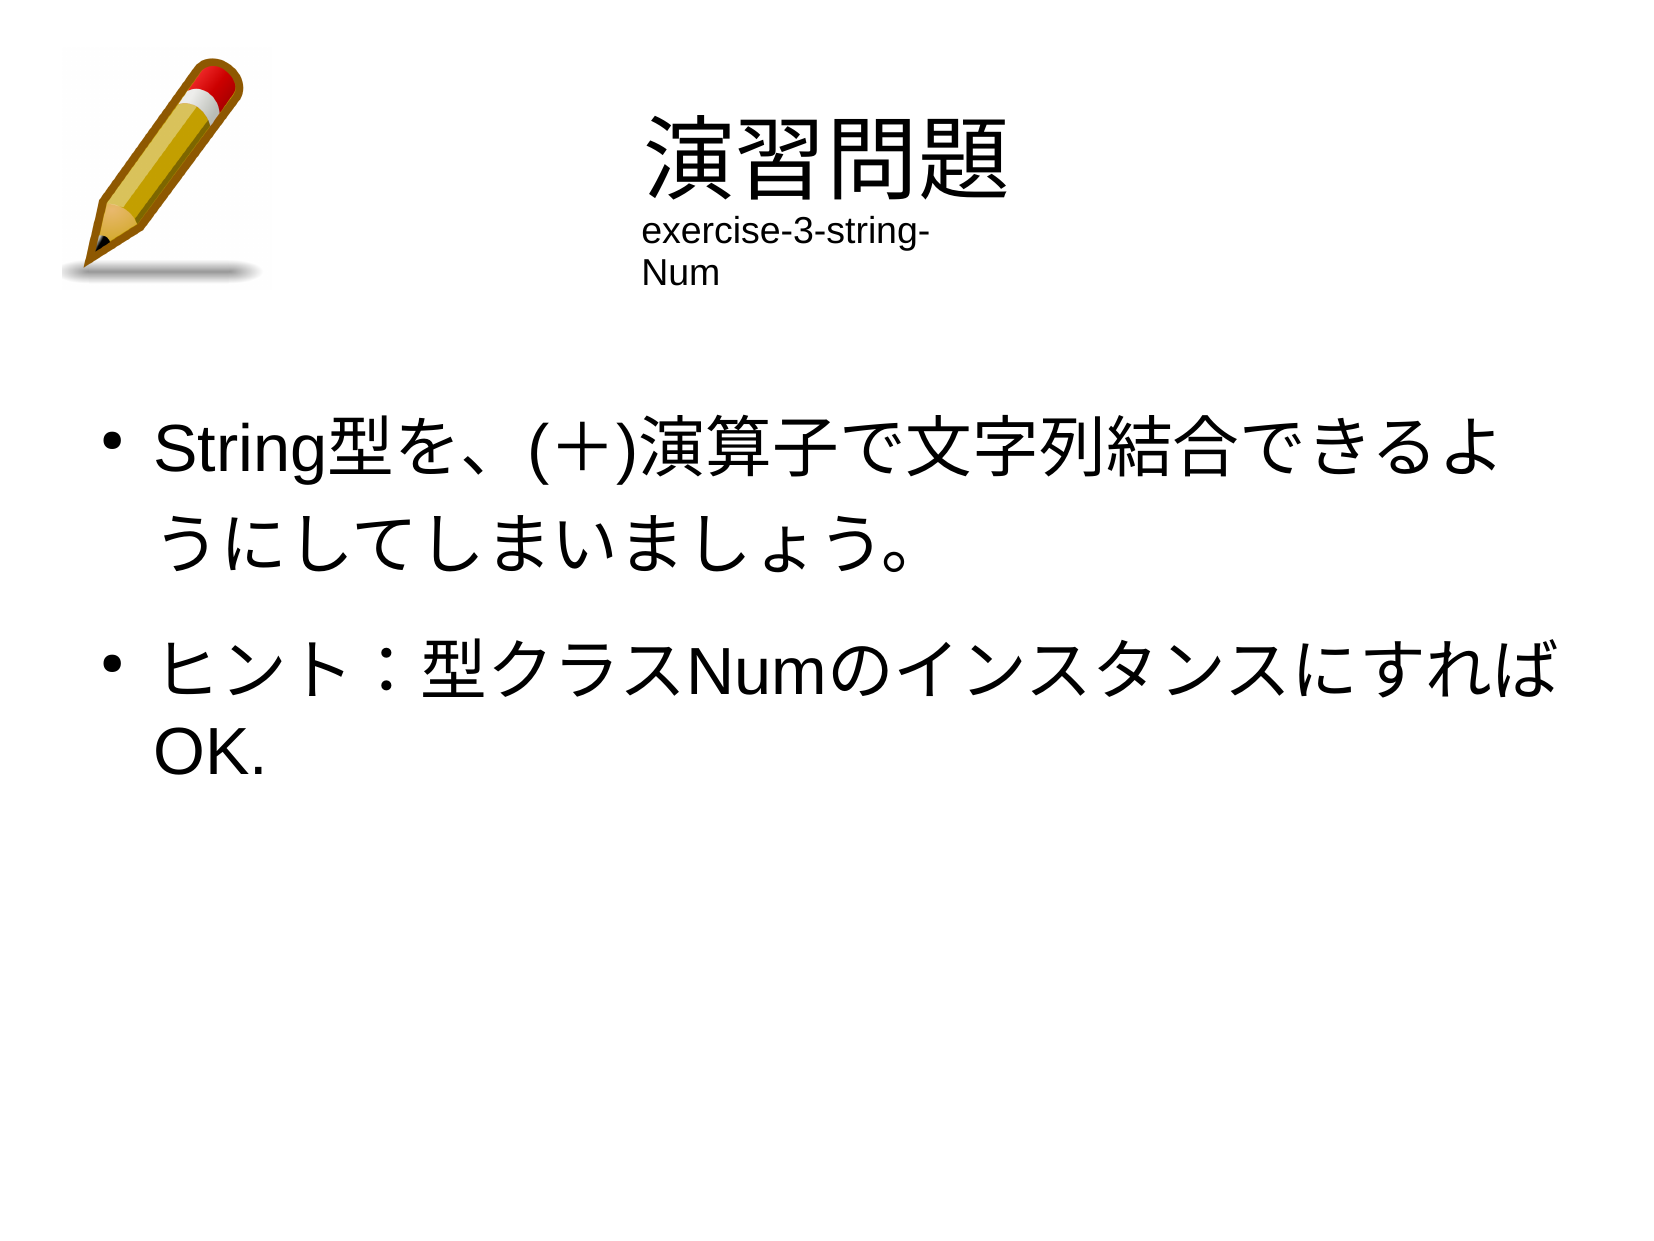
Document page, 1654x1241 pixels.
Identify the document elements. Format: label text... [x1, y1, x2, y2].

text_box exercise-3-string-Num [626, 201, 1025, 259]
title 演習問題 [272, 49, 1571, 257]
list String型を、(＋)演算子で文字列結合できるようにしてしまいましょう。 ヒント：型クラスNumのインスタンスにすればOK. [82, 290, 1571, 1010]
picture [62, 47, 272, 290]
